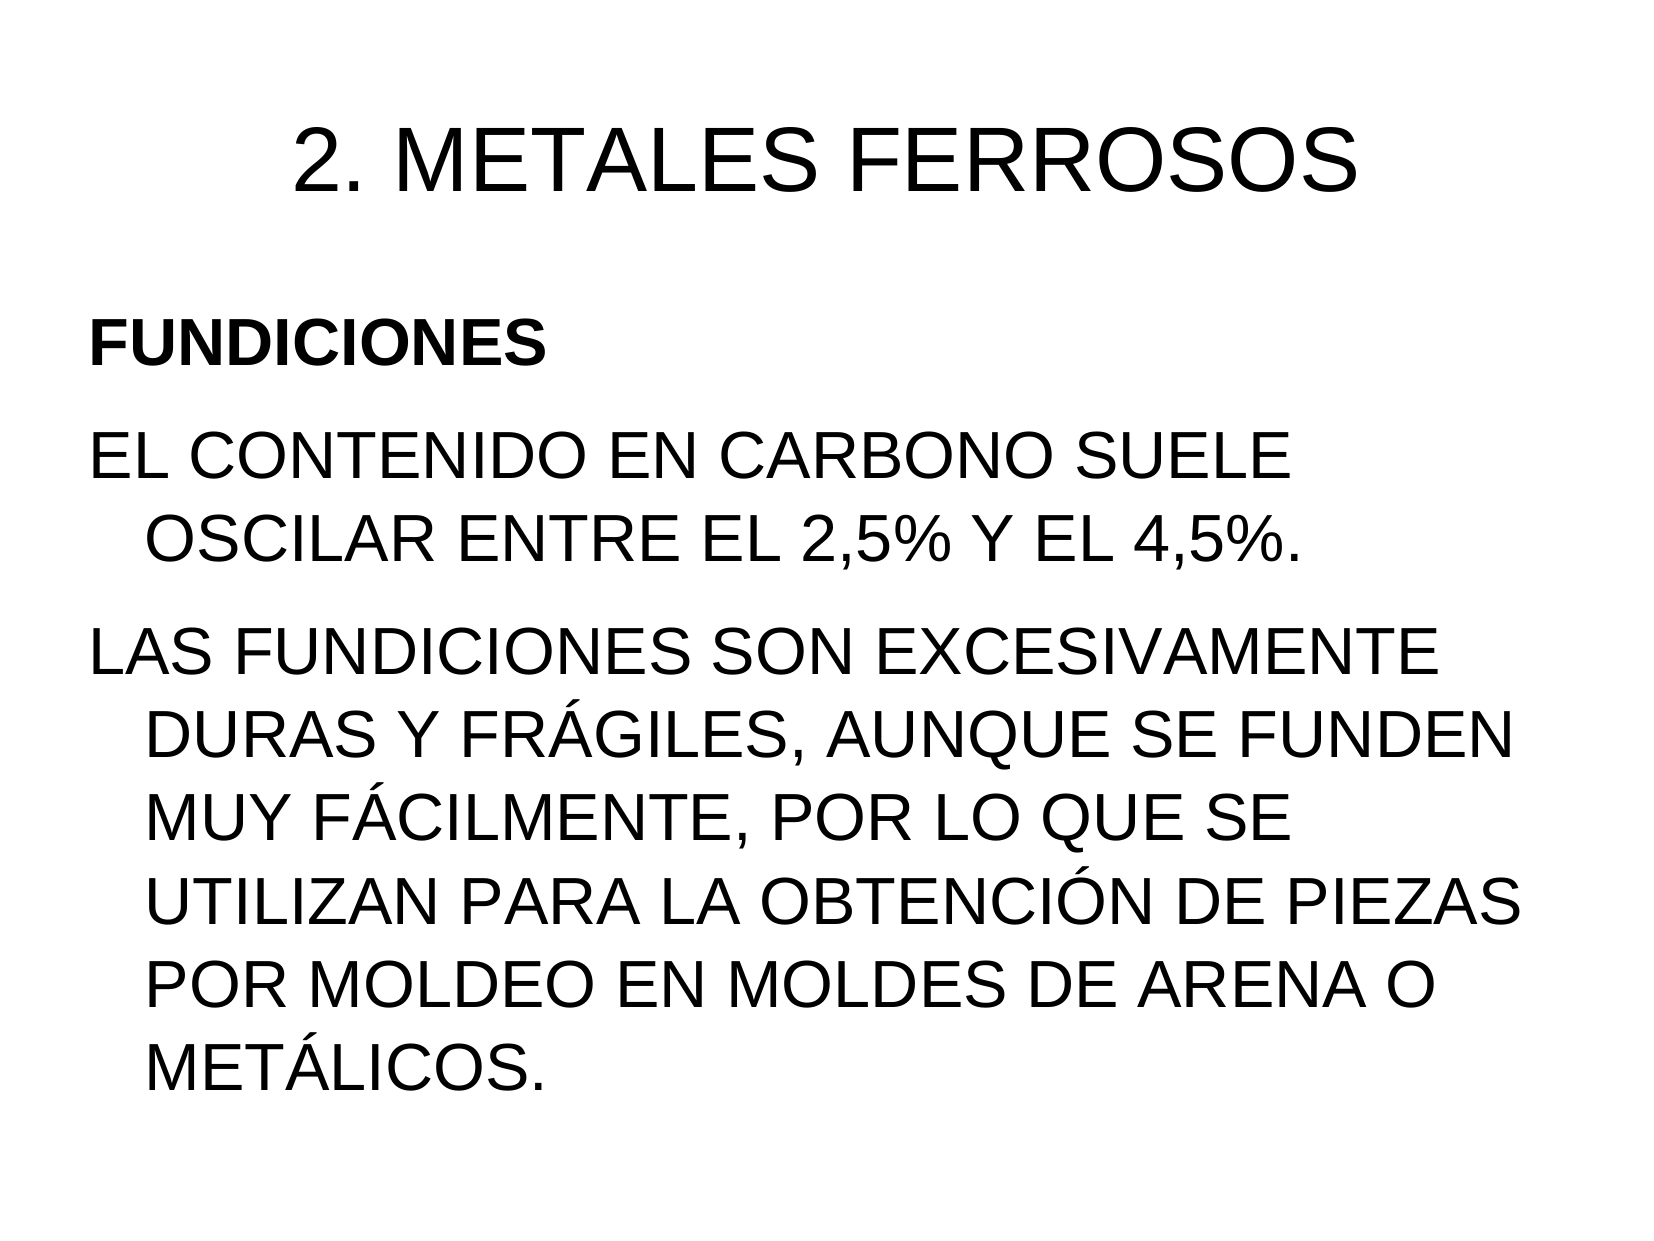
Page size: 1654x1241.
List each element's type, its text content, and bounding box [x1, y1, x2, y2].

title 2. METALES FERROSOS [82, 56, 1571, 249]
list FUNDICIONES EL CONTENIDO EN CARBONO SUELE OSCILAR ENTRE EL 2,5% Y EL 4,5%. LAS FUNDICIONES SON EXCESIVAMENTE DURAS Y FRÁGILES, AUNQUE SE FUNDEN MUY FÁCILMENTE, POR LO QUE SE UTILIZAN PARA LA OBTENCIÓN DE PIEZAS POR MOLDEO EN MOLDES DE ARENA O METÁLICOS. [88, 295, 1577, 1114]
